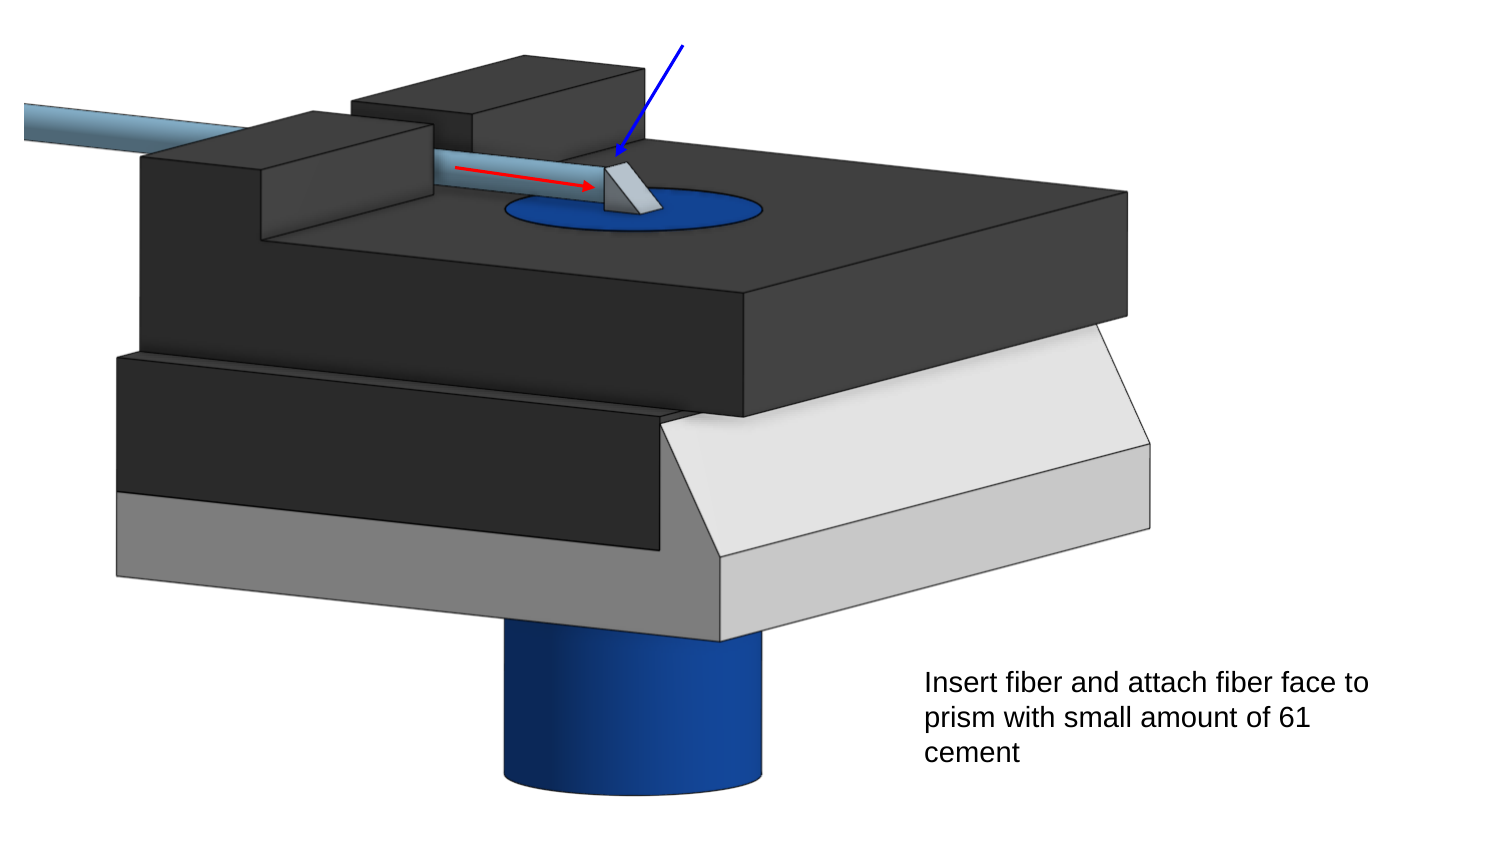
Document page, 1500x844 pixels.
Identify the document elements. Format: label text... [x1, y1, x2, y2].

text_box Insert fiber and attach fiber face to prism with small amount of 61 cement [909, 648, 1398, 784]
picture [24, 24, 1162, 819]
